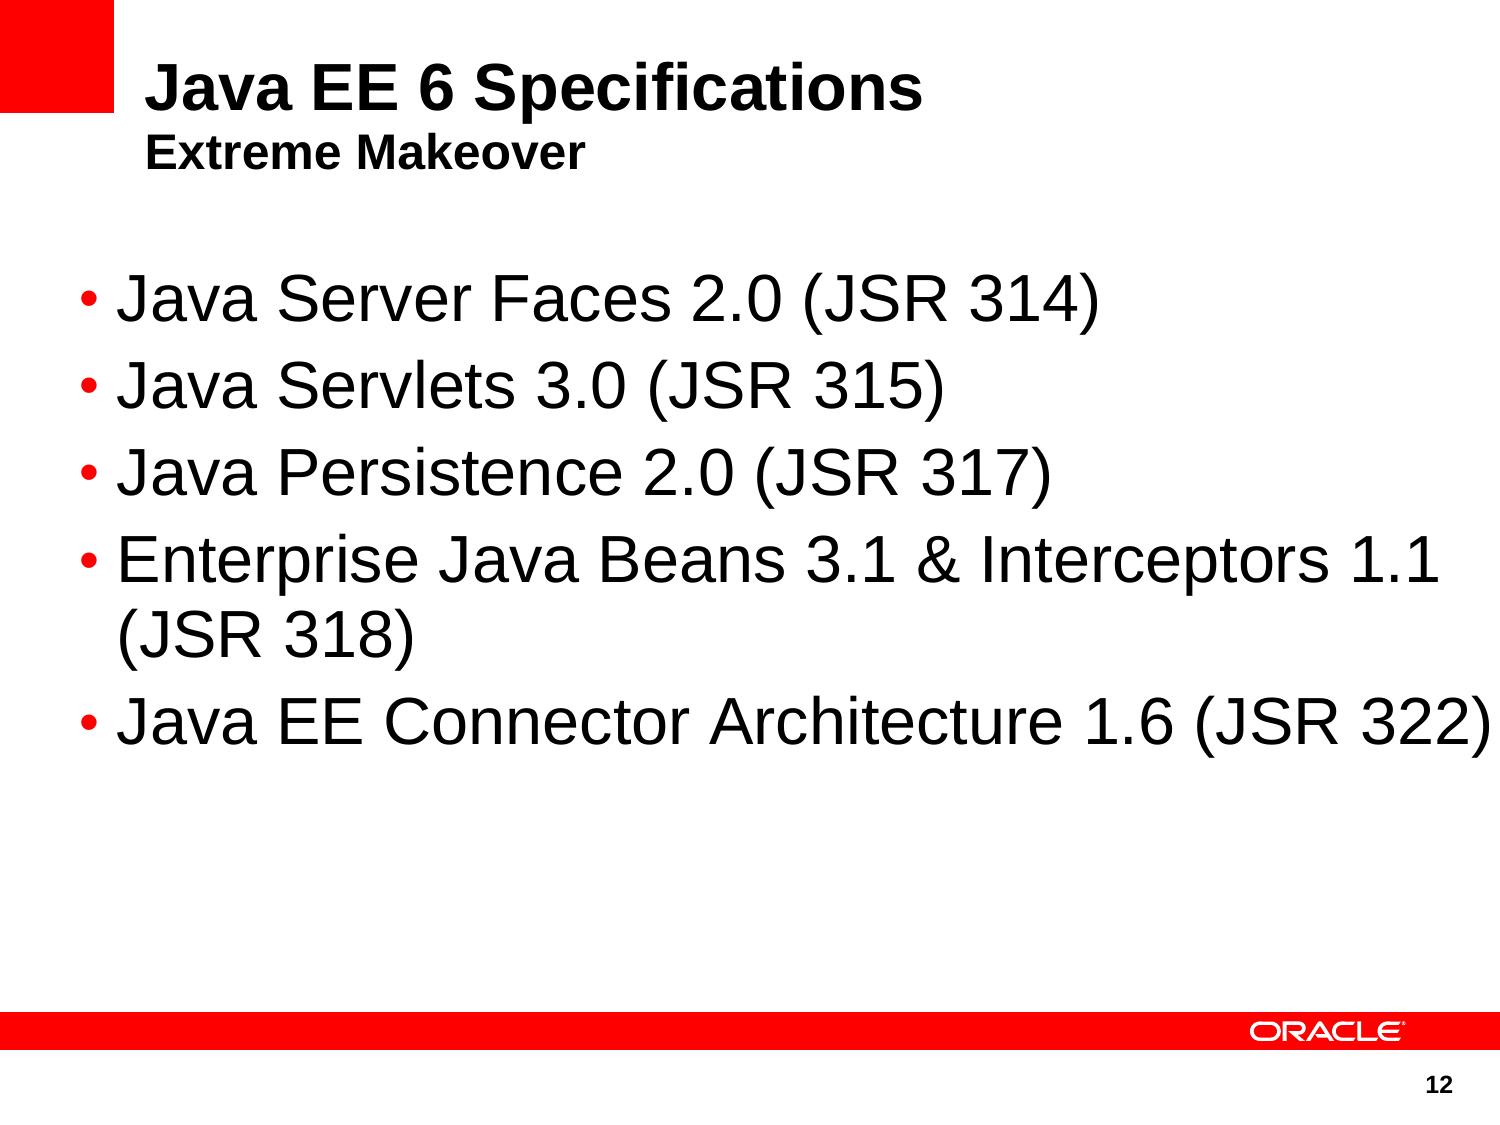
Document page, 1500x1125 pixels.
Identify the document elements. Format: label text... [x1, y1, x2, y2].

title Java EE 6 Specifications Extreme Makeover [129, 26, 1500, 203]
list Java Server Faces 2.0 (JSR 314) Java Servlets 3.0 (JSR 315) Java Persistence 2.0 (JSR 317) Enterprise Java Beans 3.1 & Interceptors 1.1 (JSR 318) Java EE Connector Architecture 1.6 (JSR 322) [79, 260, 1500, 948]
picture [0, 0, 114, 113]
picture [0, 1012, 1500, 1050]
